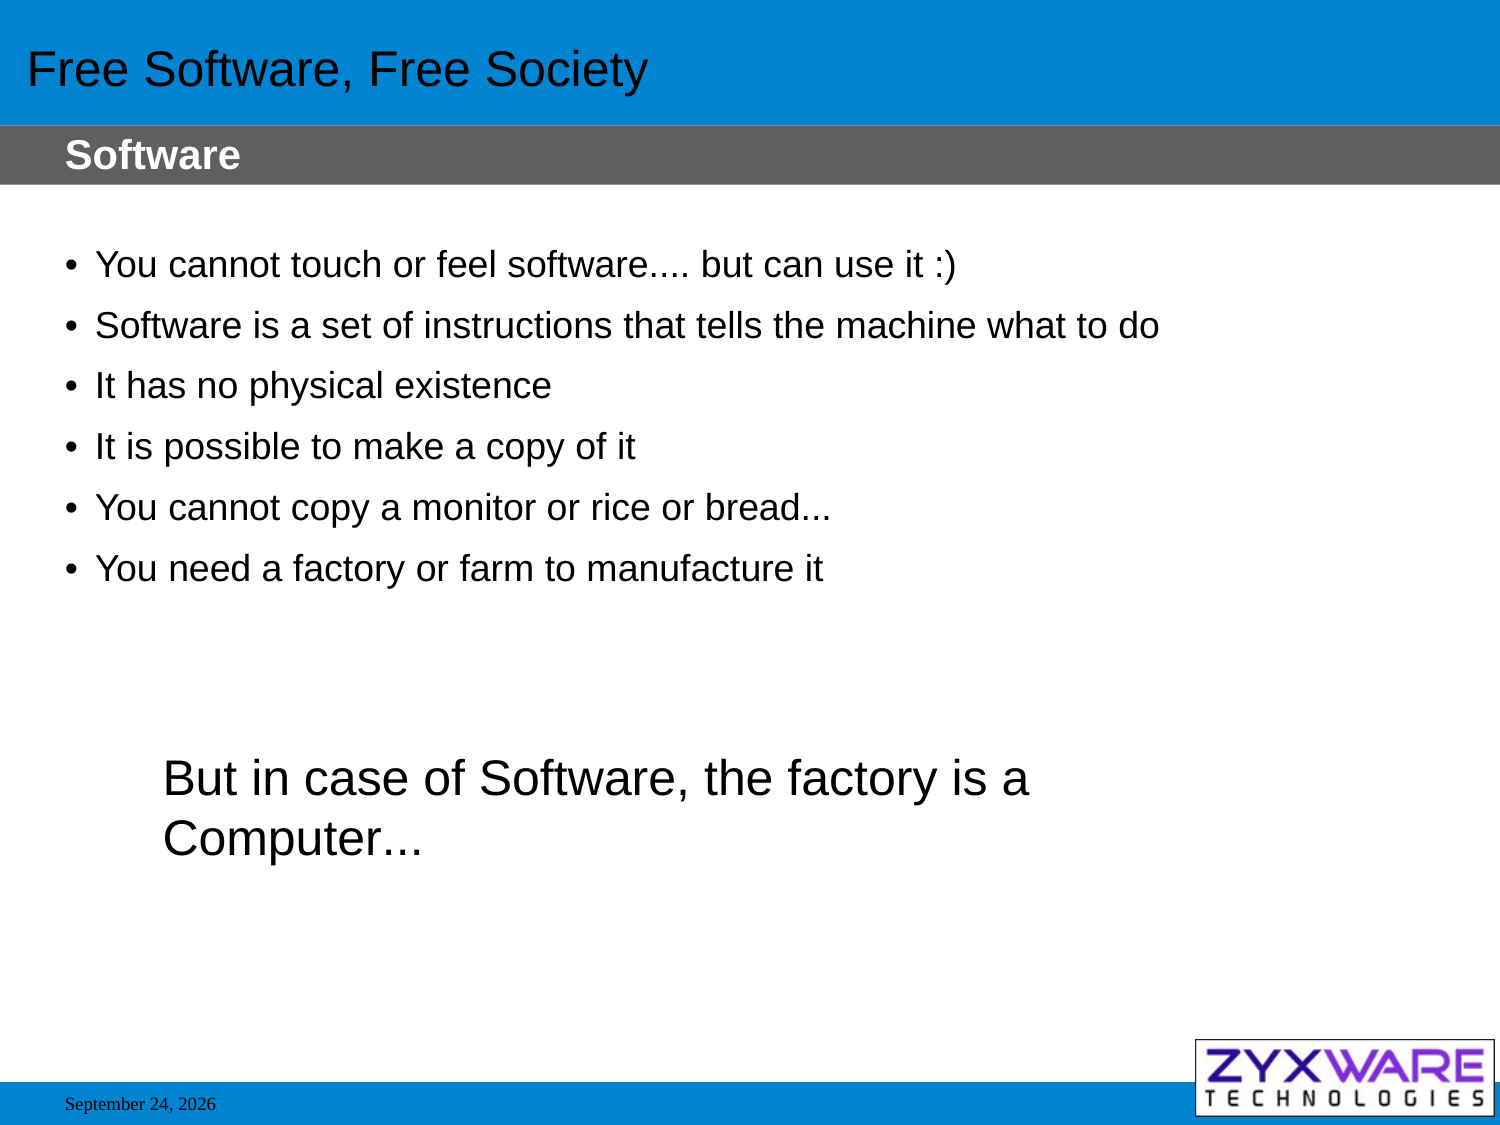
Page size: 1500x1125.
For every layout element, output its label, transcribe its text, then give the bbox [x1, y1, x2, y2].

picture [1195, 1039, 1495, 1117]
text_box But in case of Software, the factory is a Computer... [147, 738, 1152, 874]
list You cannot touch or feel software.... but can use it :) Software is a set of instructions that tells the machine what to do It has no physical existence It is possible to make a copy of it You cannot copy a monitor or rice or bread... You need a factory or farm to manufacture it [64, 243, 1436, 650]
title Software [64, 125, 1436, 185]
